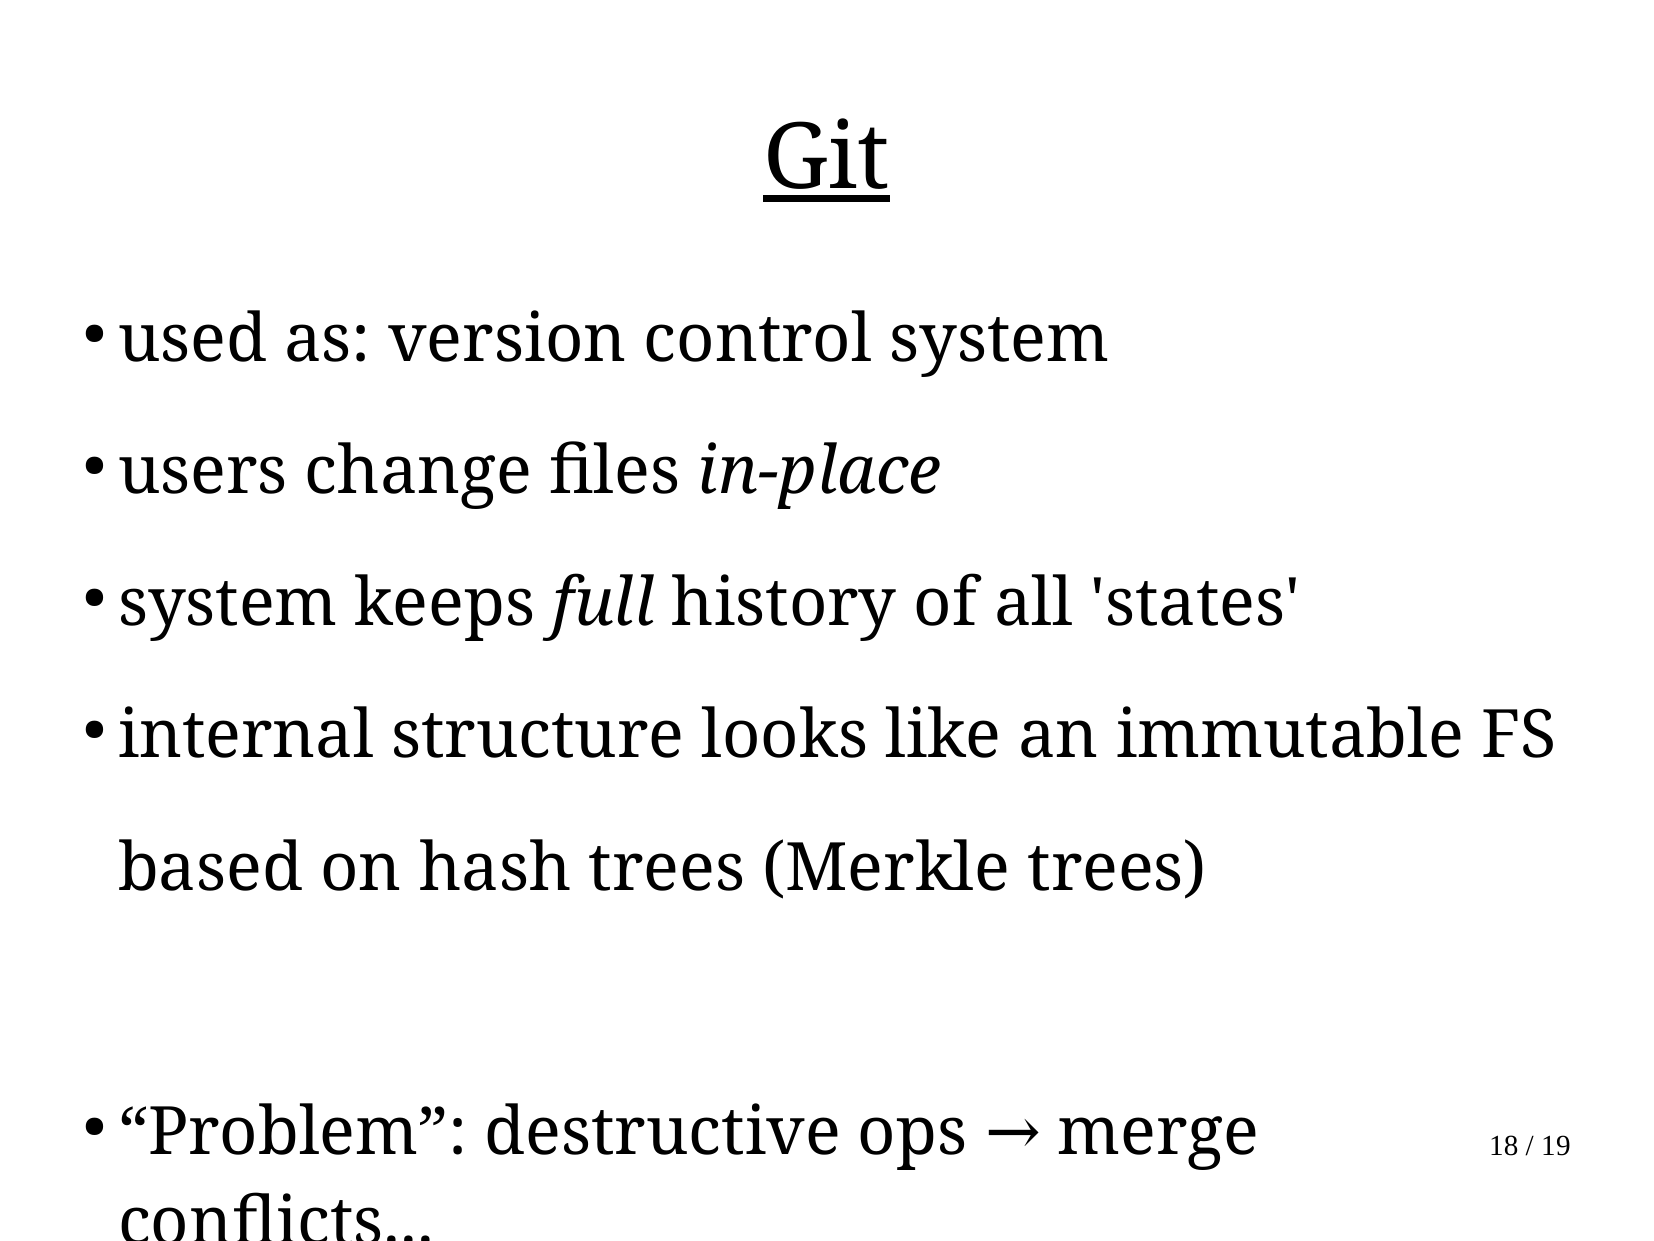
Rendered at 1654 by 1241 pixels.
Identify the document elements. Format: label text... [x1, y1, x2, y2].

title Git [82, 49, 1571, 257]
subtitle used as: version control system users change files in-place system keeps full history of all 'states' internal structure looks like an immutable FS based on hash trees (Merkle trees) “Problem”: destructive ops → merge conflicts... [82, 290, 1571, 1216]
